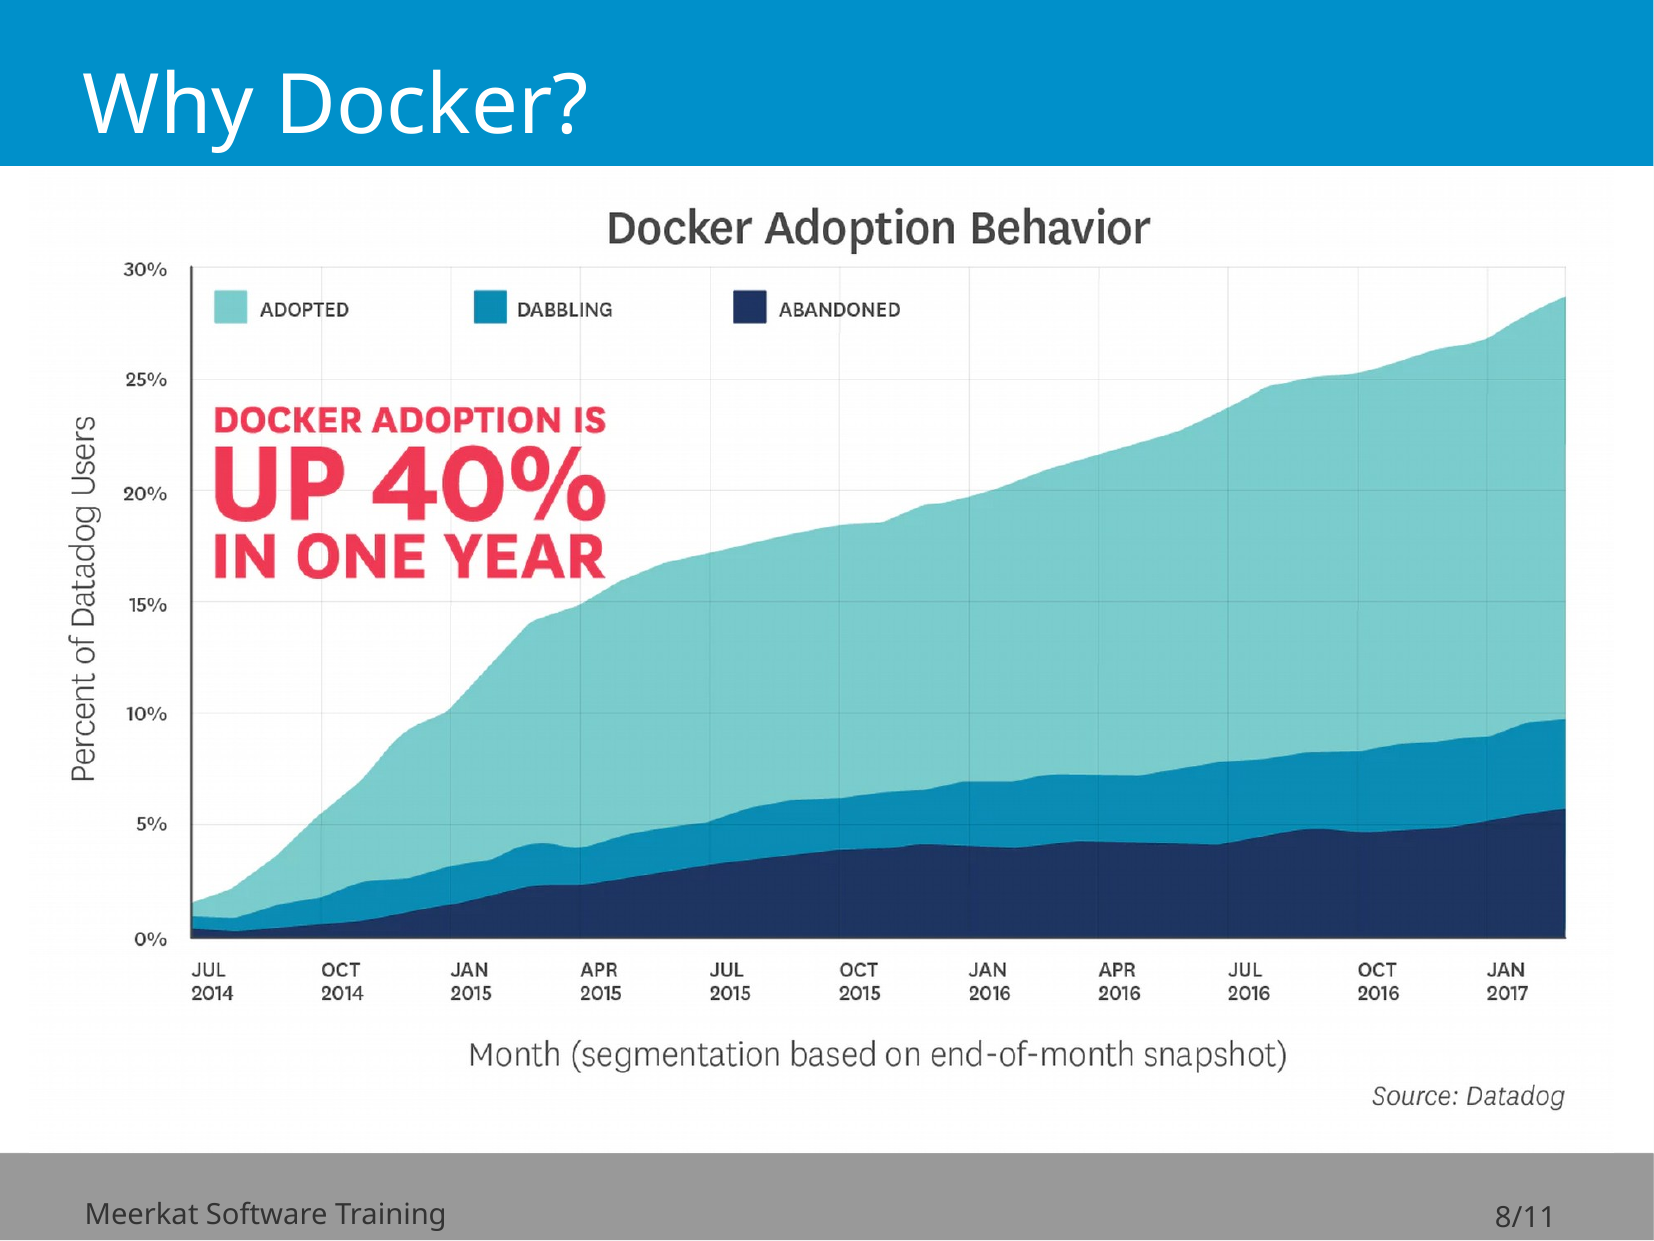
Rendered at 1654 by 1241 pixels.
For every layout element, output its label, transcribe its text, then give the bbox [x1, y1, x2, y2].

picture [29, 169, 1614, 1153]
text_box [0, 166, 1654, 1153]
text_box Why Docker? [82, 0, 1571, 166]
